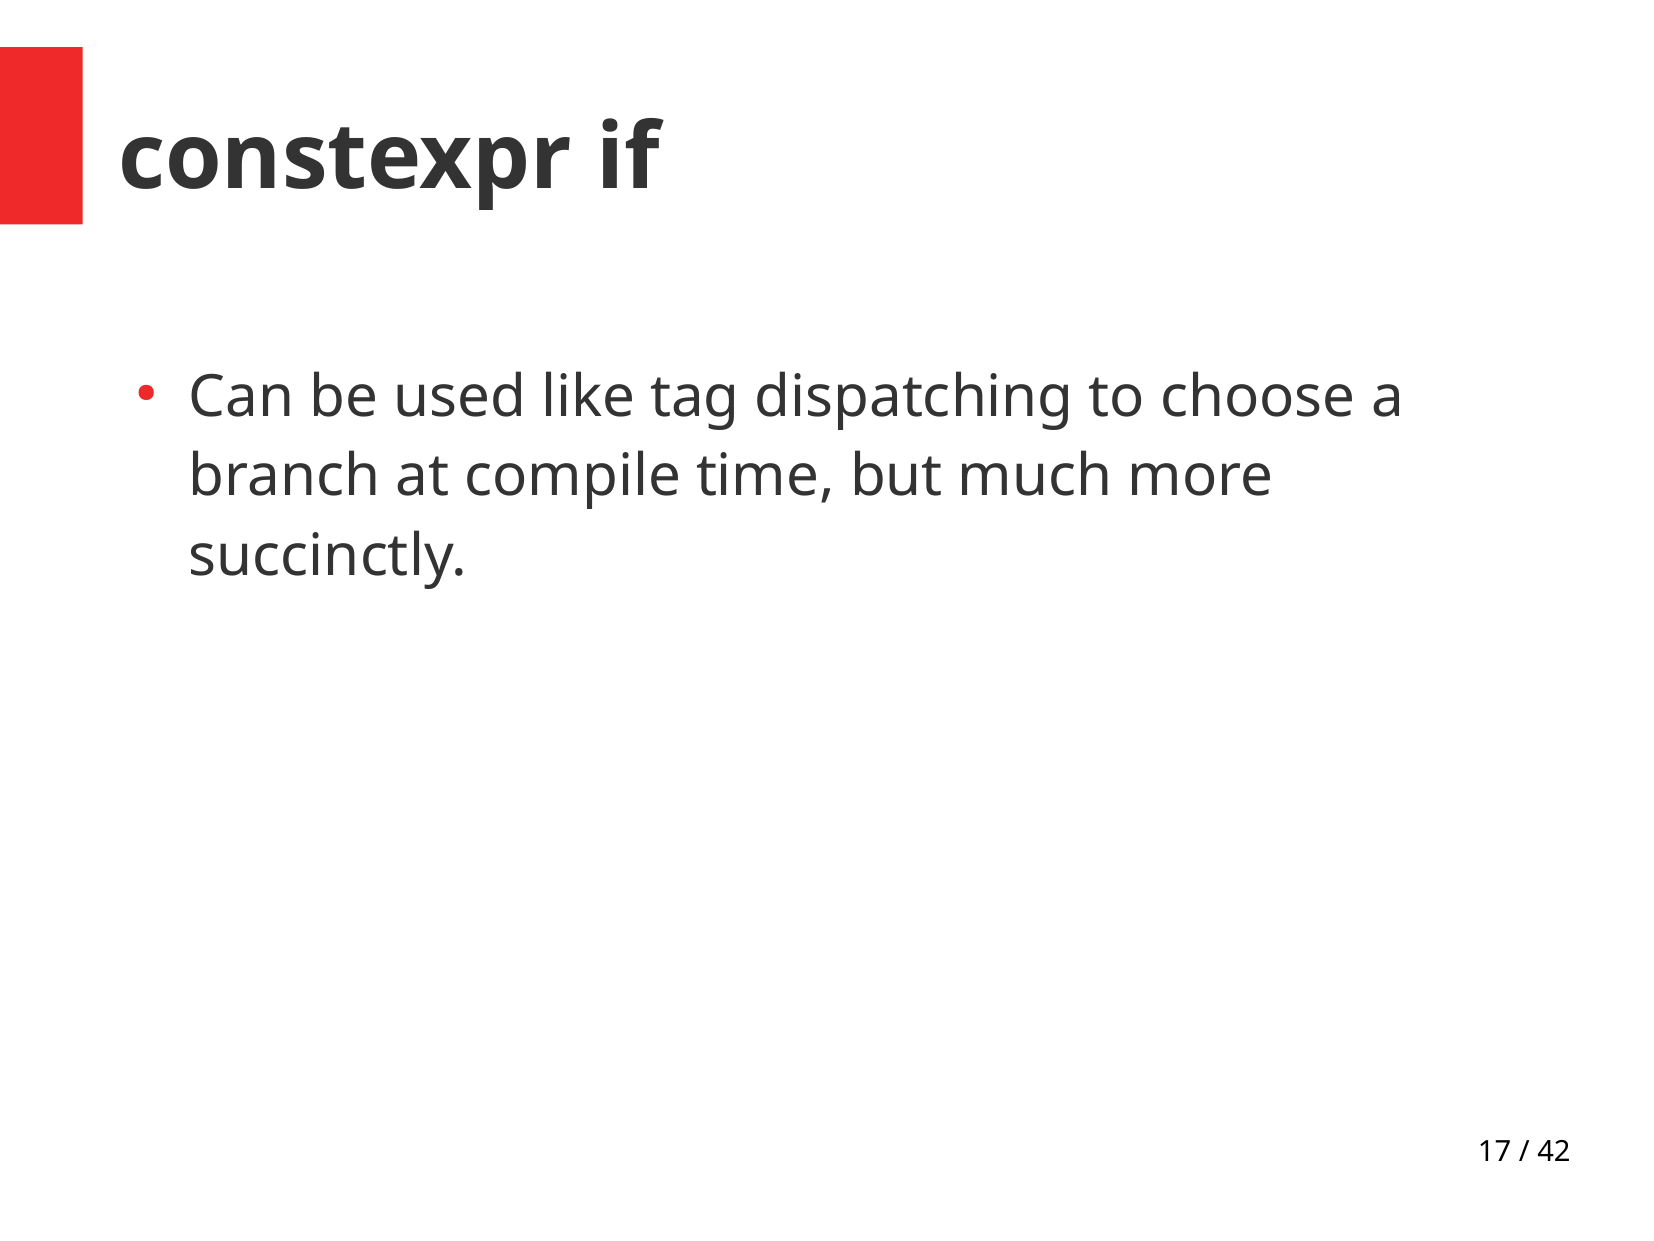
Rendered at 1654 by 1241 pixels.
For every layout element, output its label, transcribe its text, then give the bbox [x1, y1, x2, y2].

title constexpr if [118, 49, 1571, 257]
list Can be used like tag dispatching to choose a branch at compile time, but much more succinctly. [118, 354, 1536, 1074]
